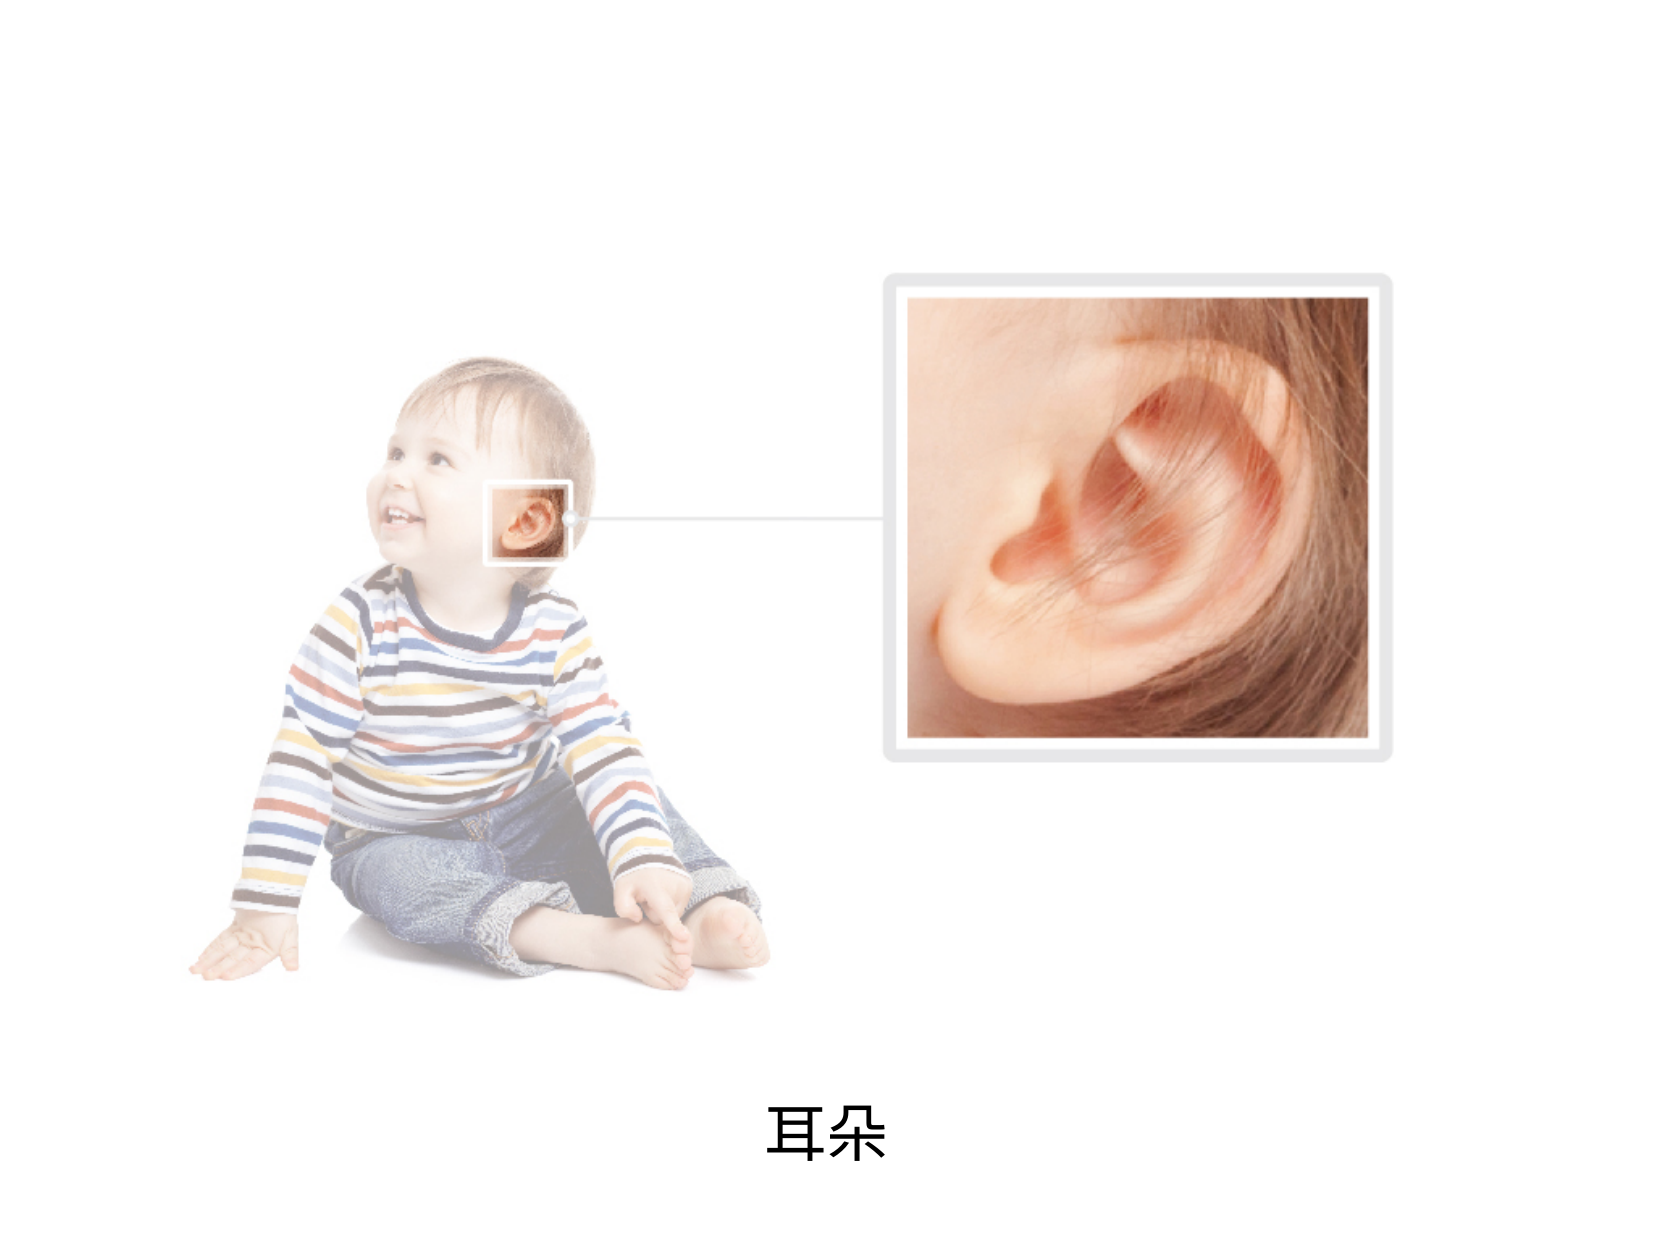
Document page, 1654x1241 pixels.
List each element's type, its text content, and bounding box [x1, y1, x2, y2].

picture [0, 0, 1654, 1241]
title 耳朵 [82, 1025, 1571, 1233]
